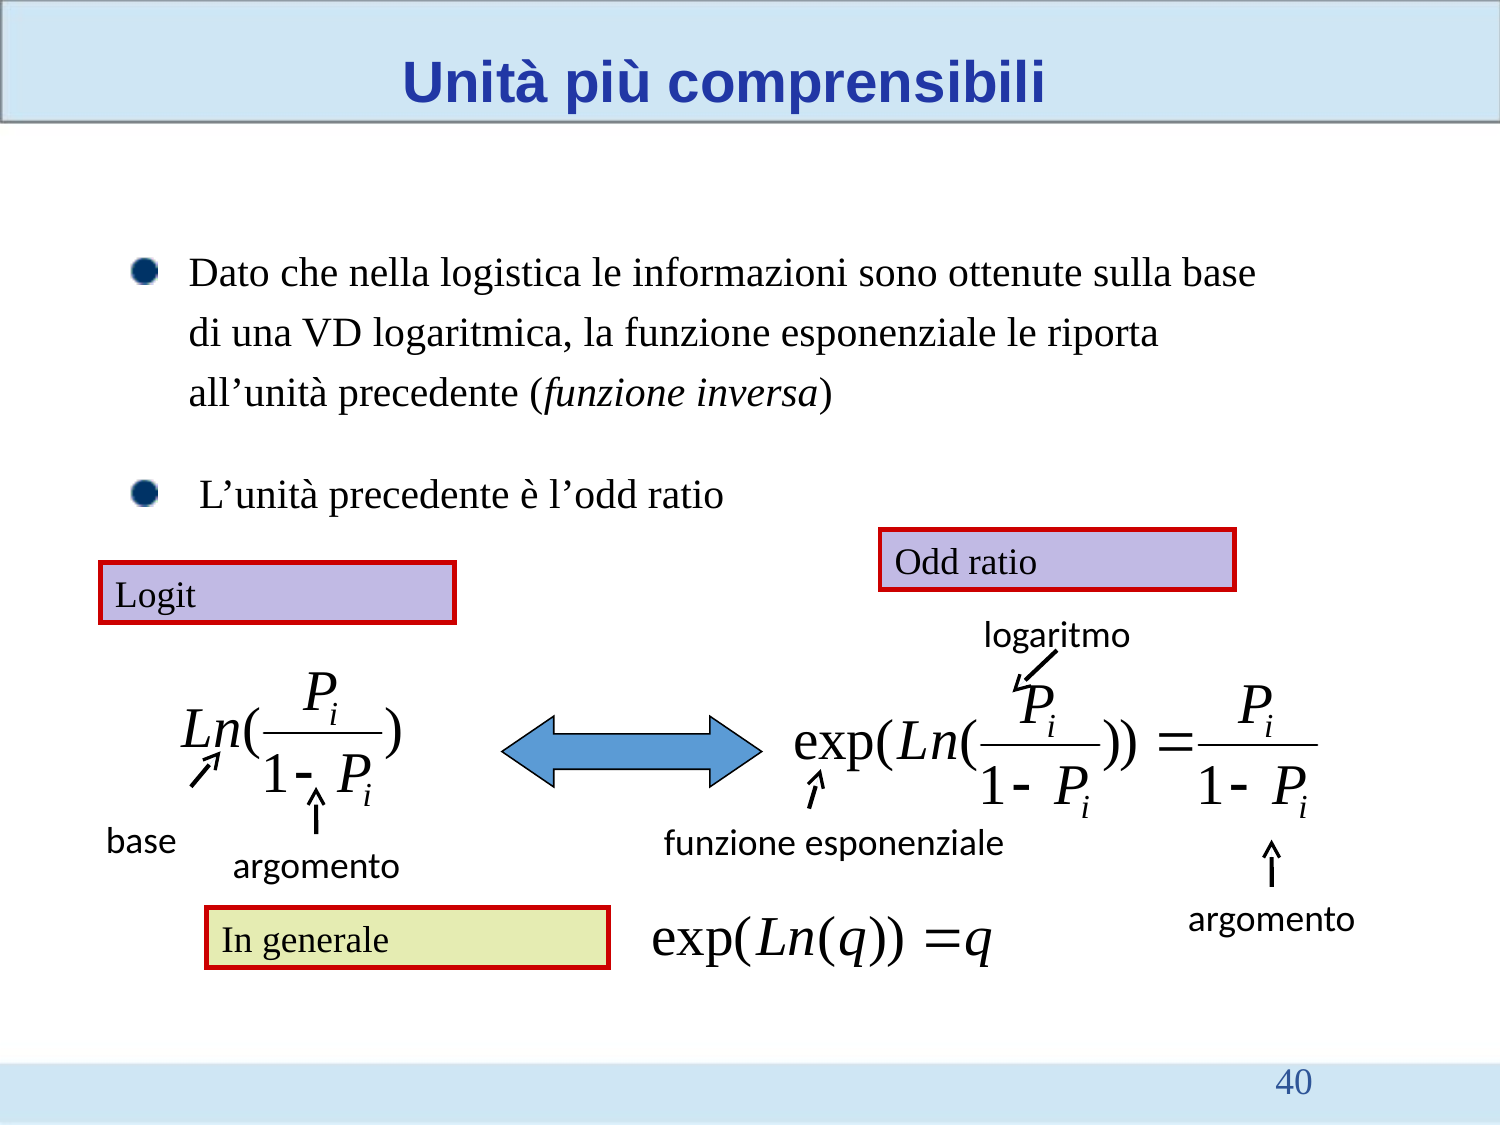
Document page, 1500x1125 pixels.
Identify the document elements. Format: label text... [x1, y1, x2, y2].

text_box [501, 716, 762, 787]
text_box logaritmo [968, 602, 1146, 663]
text_box funzione esponenziale [648, 810, 1020, 871]
text_box Dato che nella logistica le informazioni sono ottenute sulla base di una VD logaritmica, la funzione esponenziale le riporta all’unità precedente (funzione inversa) L’unità precedente è l’odd ratio [112, 227, 1288, 524]
picture [0, 0, 1500, 1125]
slide_number [1074, 1024, 1425, 1103]
title Unità più comprensibili [49, 7, 1400, 151]
chart [317, 657, 415, 821]
text_box [1038, 650, 1057, 668]
text_box argomento [217, 834, 415, 894]
text_box Logit [100, 562, 455, 623]
text_box In generale [206, 907, 609, 968]
text_box Odd ratio [879, 529, 1235, 590]
text_box argomento [1173, 886, 1371, 947]
text_box base [91, 808, 192, 869]
